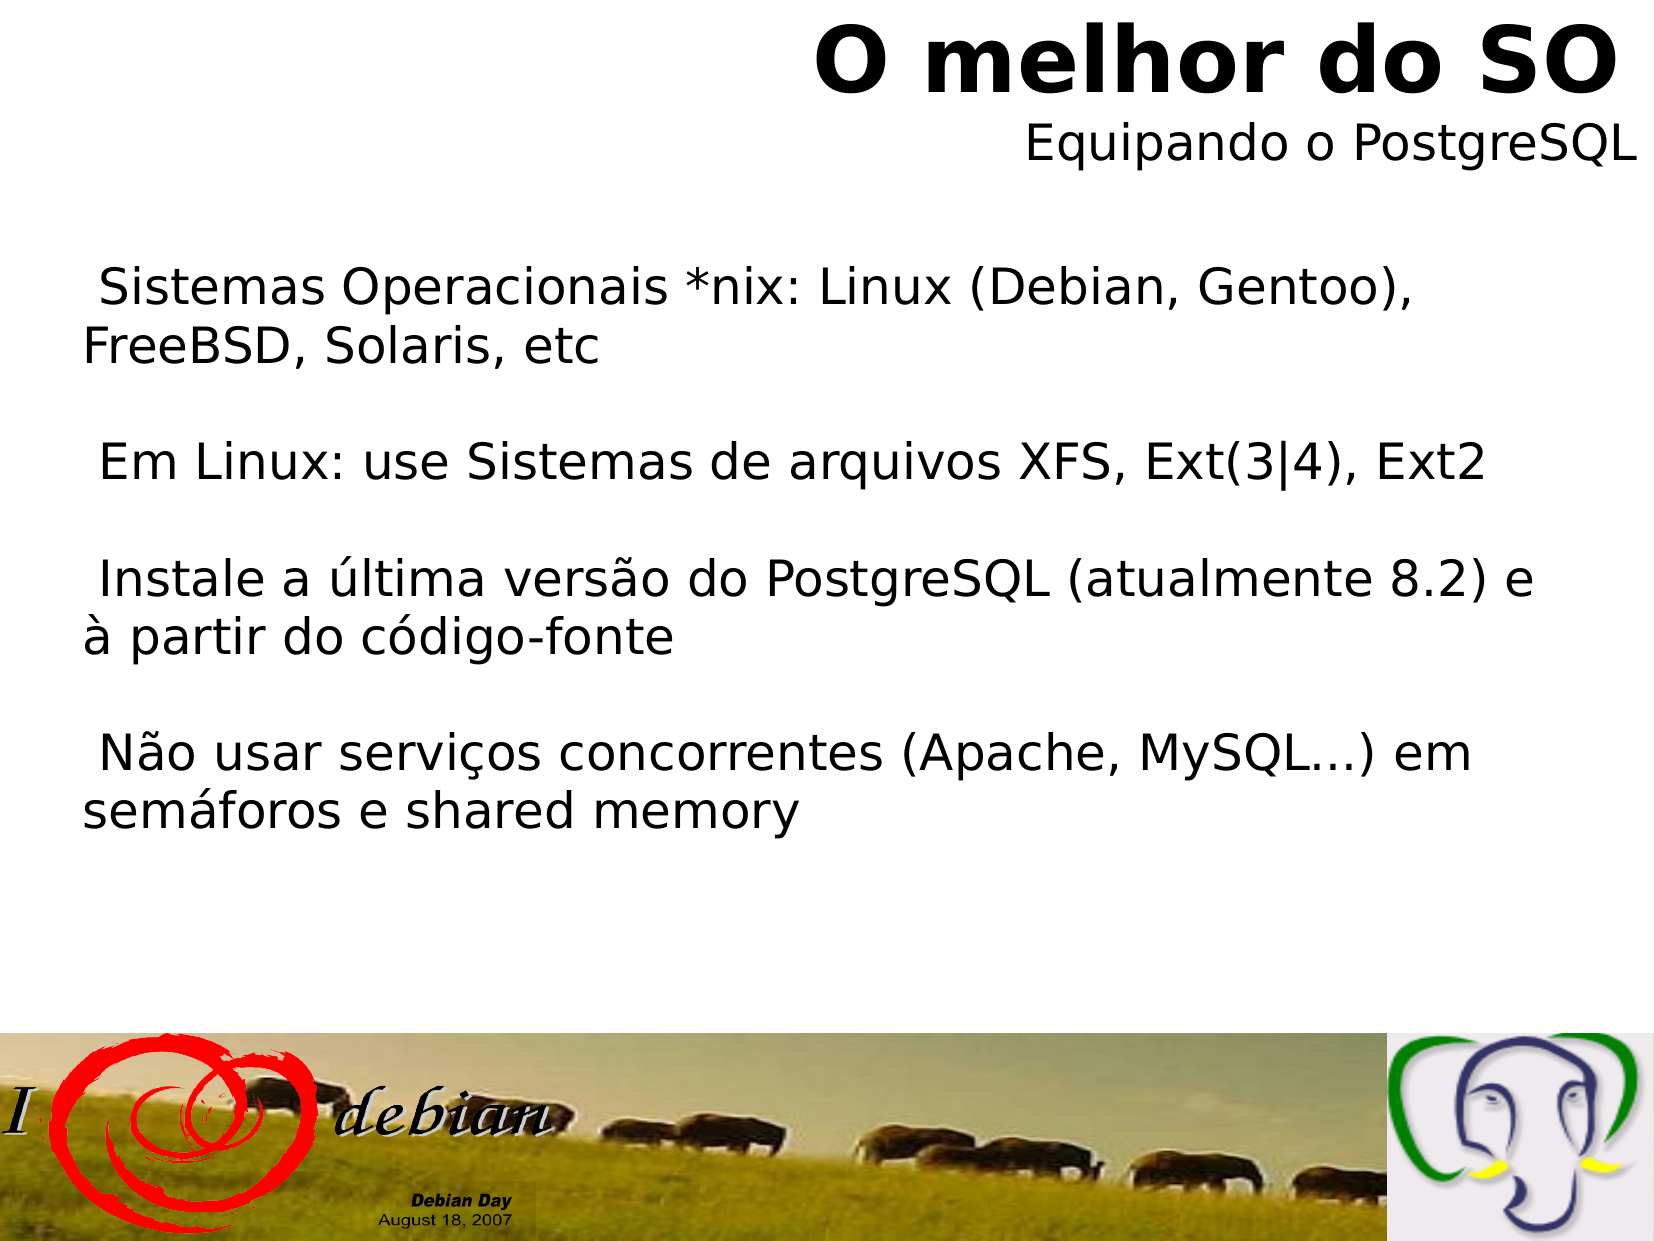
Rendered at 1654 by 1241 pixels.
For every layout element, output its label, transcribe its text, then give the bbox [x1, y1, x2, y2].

subtitle Sistemas Operacionais *nix: Linux (Debian, Gentoo), FreeBSD, Solaris, etc Em Linux: use Sistemas de arquivos XFS, Ext(3|4), Ext2 Instale a última versão do PostgreSQL (atualmente 8.2) e à partir do código-fonte Não usar serviços concorrentes (Apache, MySQL...) em semáforos e shared memory [82, 147, 1571, 952]
picture [0, 1033, 1654, 1241]
title O melhor do SO Equipando o PostgreSQL [88, 7, 1654, 173]
